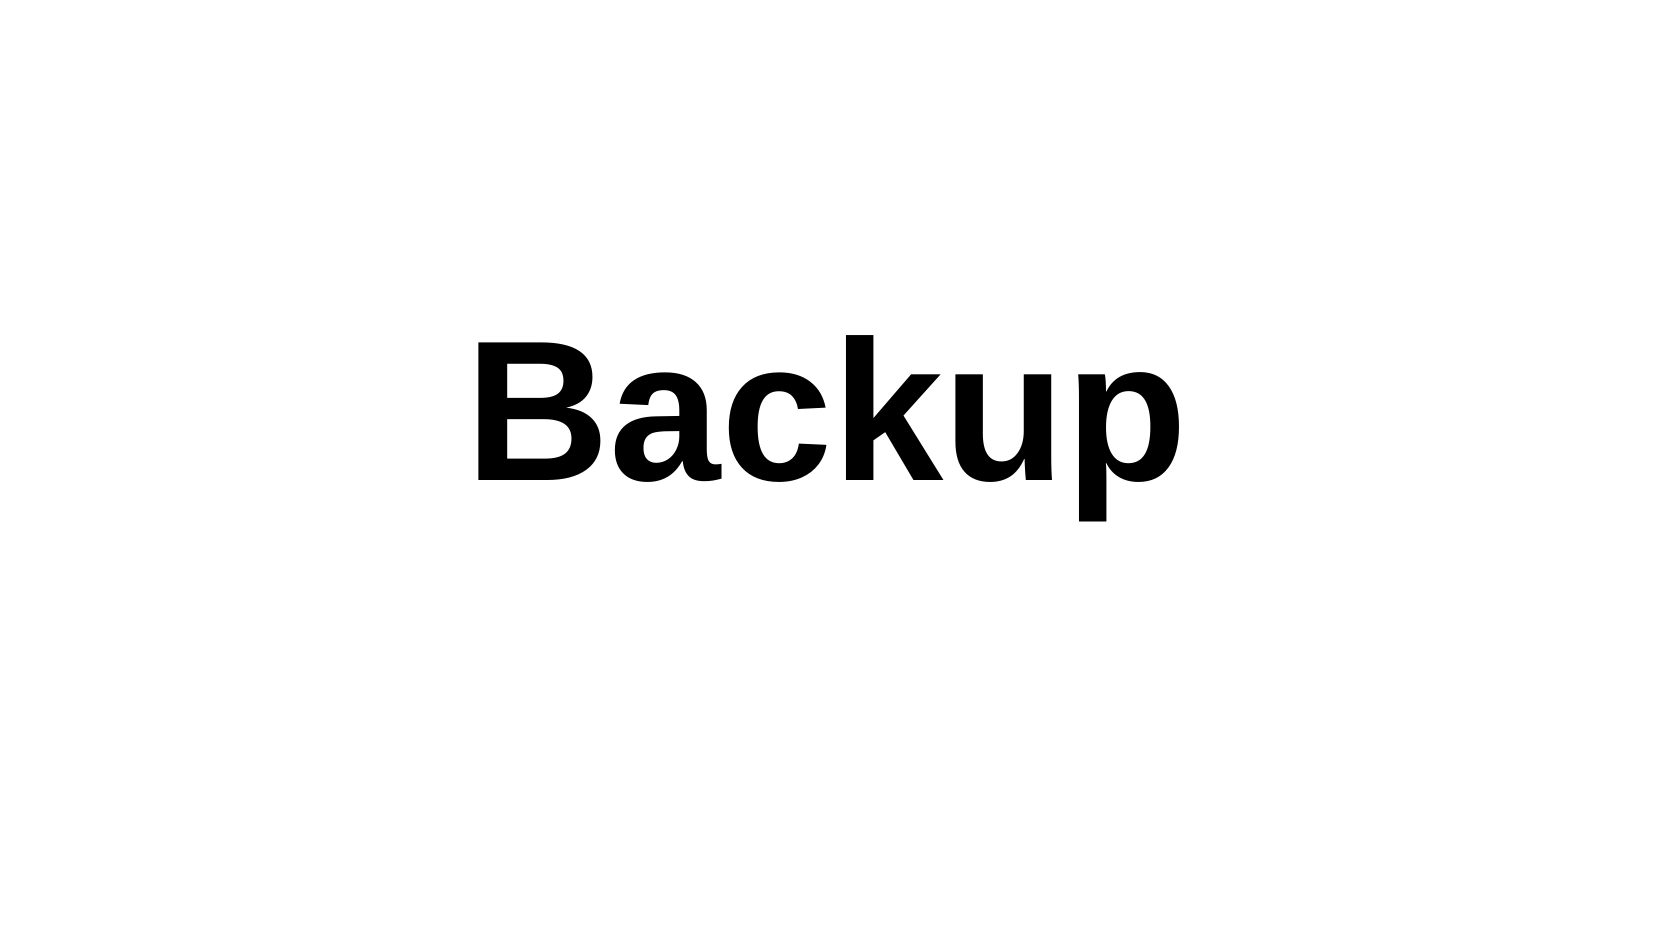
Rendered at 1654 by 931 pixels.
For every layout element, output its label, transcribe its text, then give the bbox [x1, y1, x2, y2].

title Backup [82, 299, 1571, 524]
